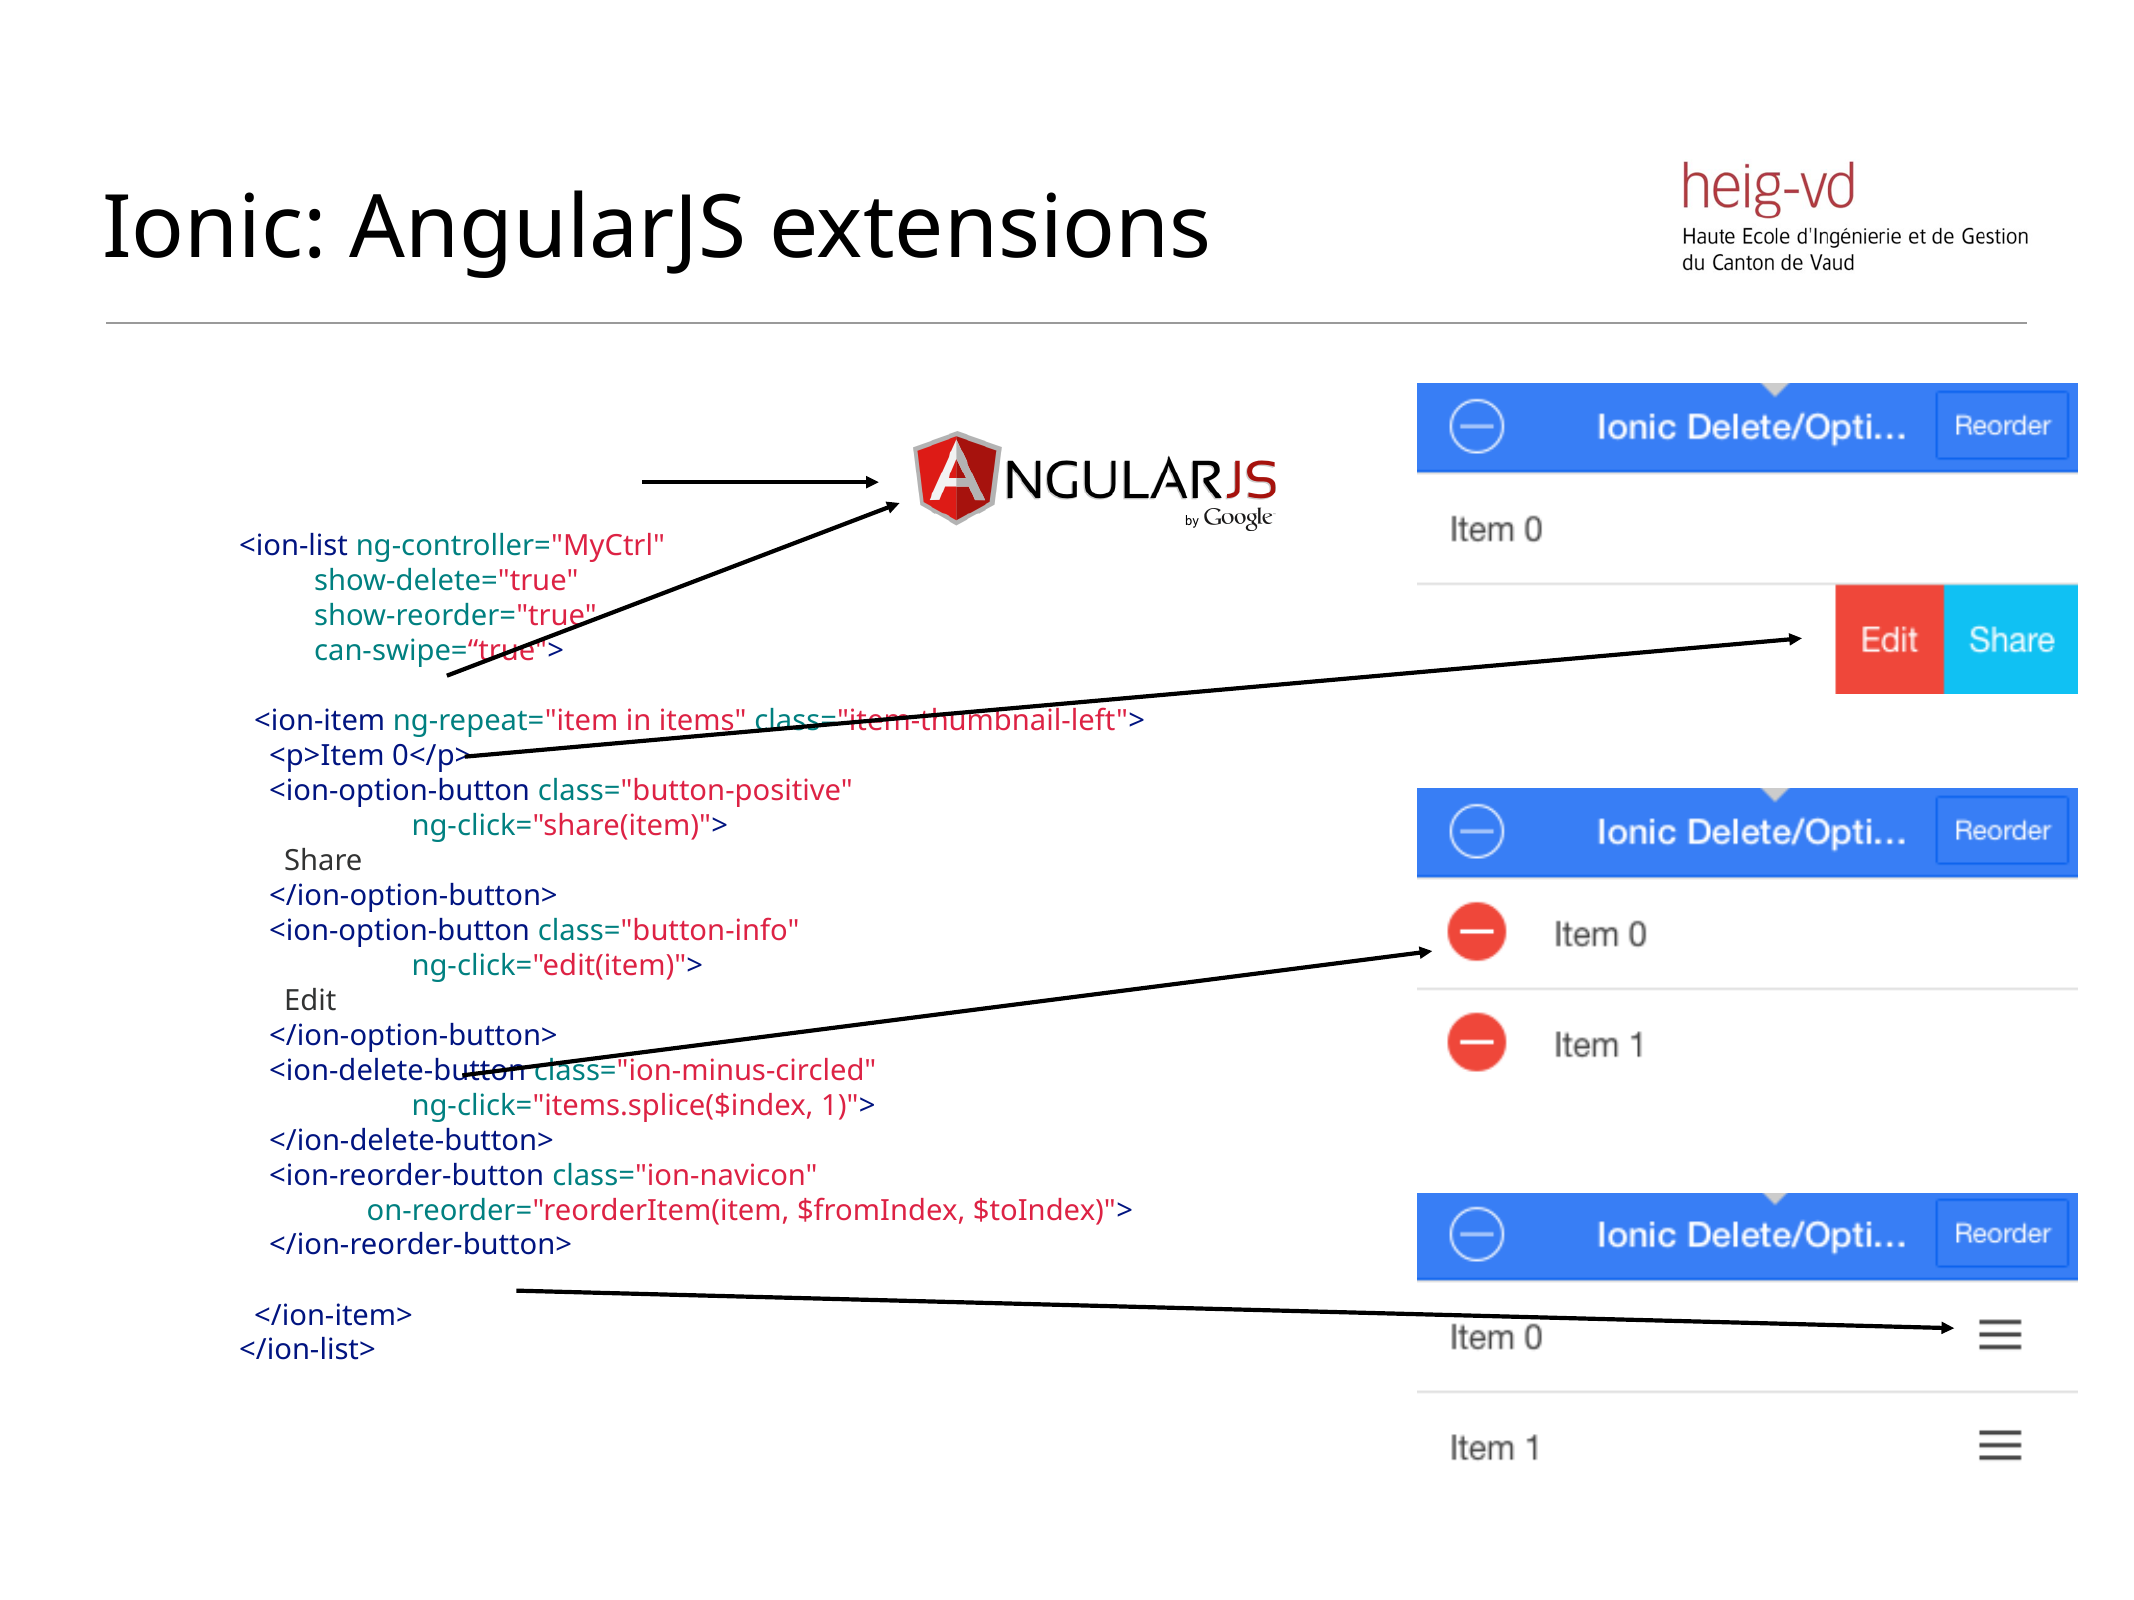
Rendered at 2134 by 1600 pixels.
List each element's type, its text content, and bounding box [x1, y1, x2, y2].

picture [1969, 625, 2055, 654]
picture [1417, 1193, 2078, 1502]
picture [1417, 383, 2078, 694]
text_box <ion-list ng-controller="MyCtrl" show-delete="true" show-reorder="true" can-swipe=“true"> <ion-item ng-repeat="item in items" class="item-thumbnail-left"> <p>Item 0</p> <ion-option-button class="button-positive" ng-click="share(item)"> Share </ion-option-button> <ion-option-button class="button-info" ng-click="edit(item)"> Edit </ion-option-button> <ion-delete-button class="ion-minus-circled" ng-click="items.splice($index, 1)"> </ion-delete-button> <ion-reorder-button class="ion-navicon" on-reorder="reorderItem(item, $fromIndex, $toIndex)"> </ion-reorder-button> </ion-item> </ion-list> [230, 518, 1154, 1375]
title Ionic: AngularJS extensions [93, 54, 2040, 284]
picture [1417, 788, 2078, 1099]
picture [913, 431, 1276, 534]
